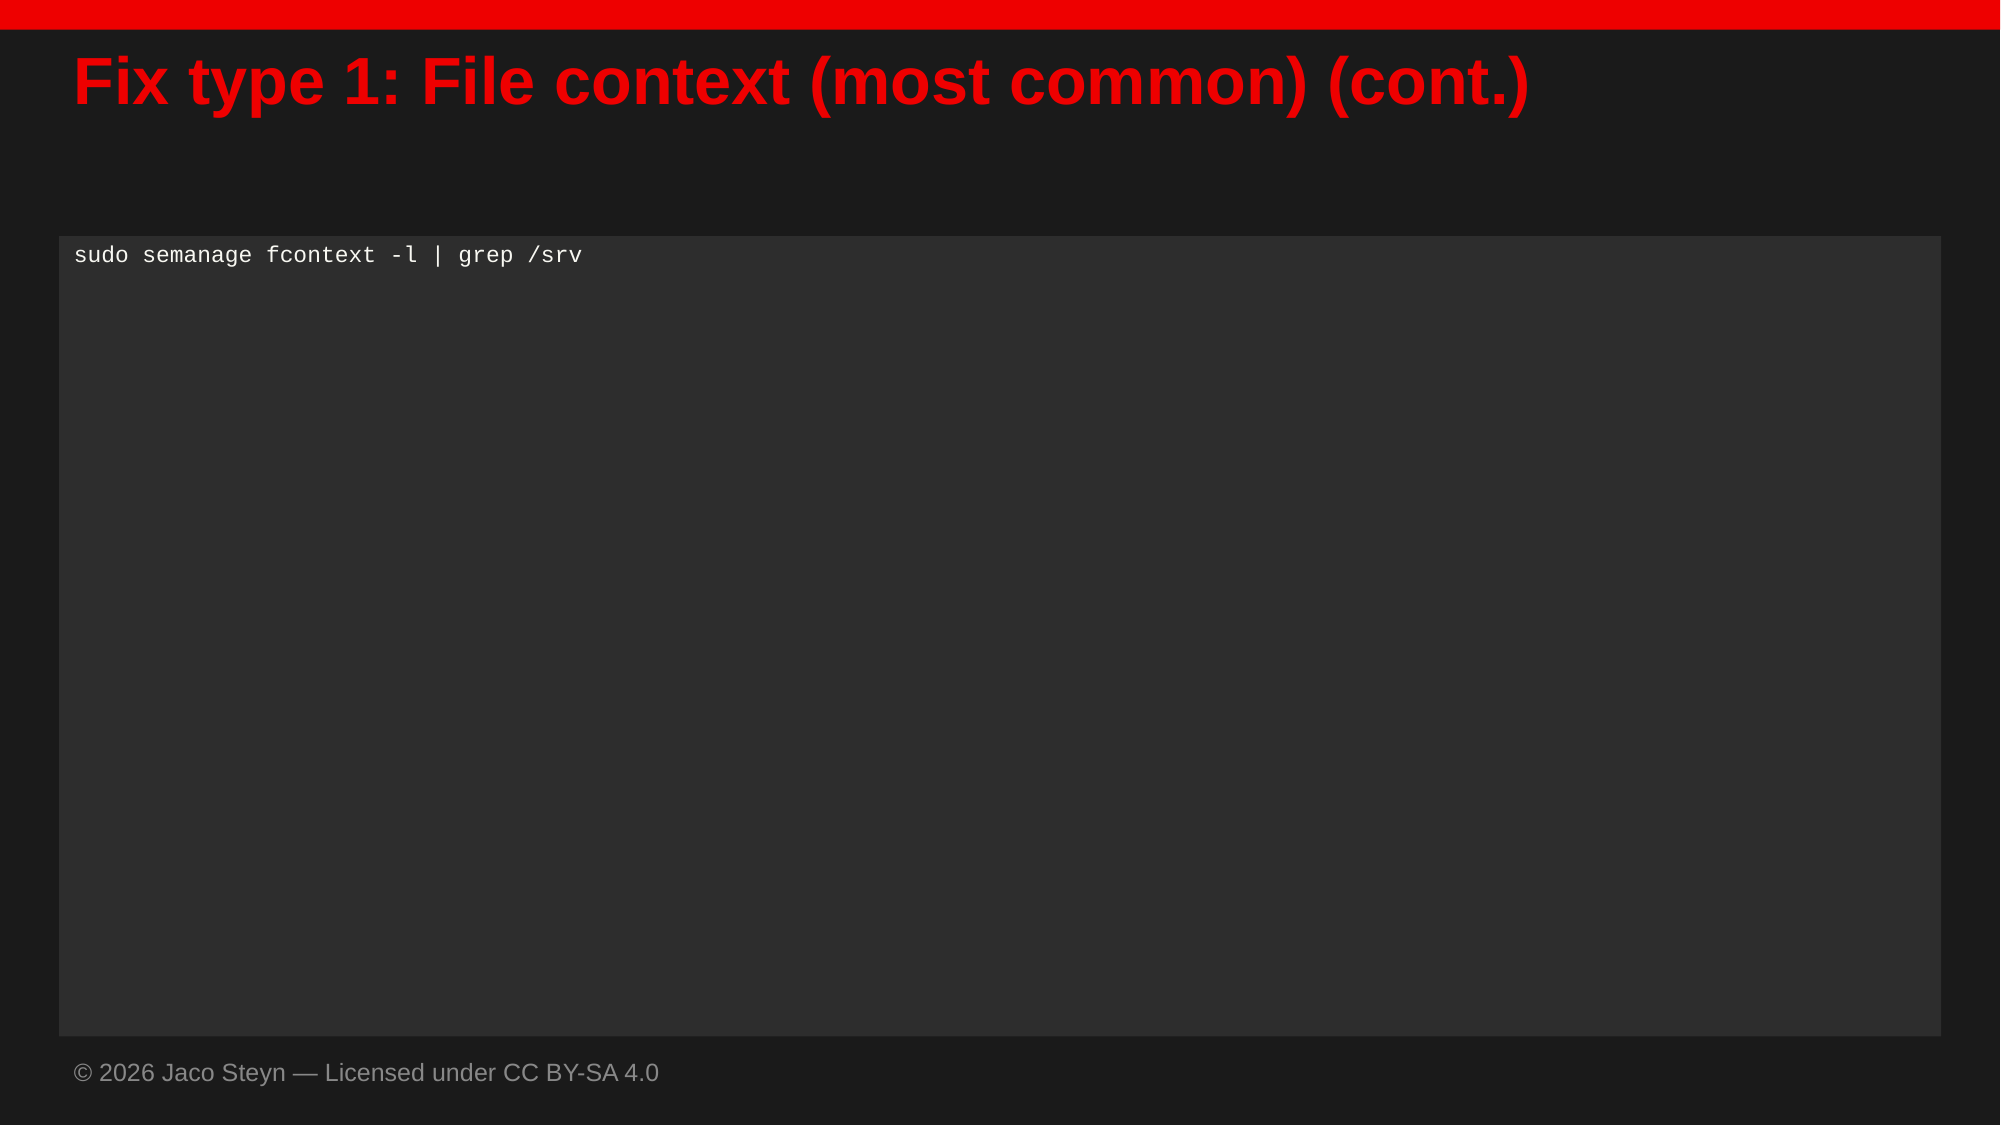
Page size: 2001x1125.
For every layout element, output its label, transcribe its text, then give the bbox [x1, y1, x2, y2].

text_box [0, 0, 2001, 30]
text_box sudo semanage fcontext -l | grep /srv [59, 236, 1942, 1037]
text_box Fix type 1: File context (most common) (cont.) [59, 36, 1942, 208]
text_box © 2026 Jaco Steyn — Licensed under CC BY-SA 4.0 [59, 1051, 1942, 1093]
